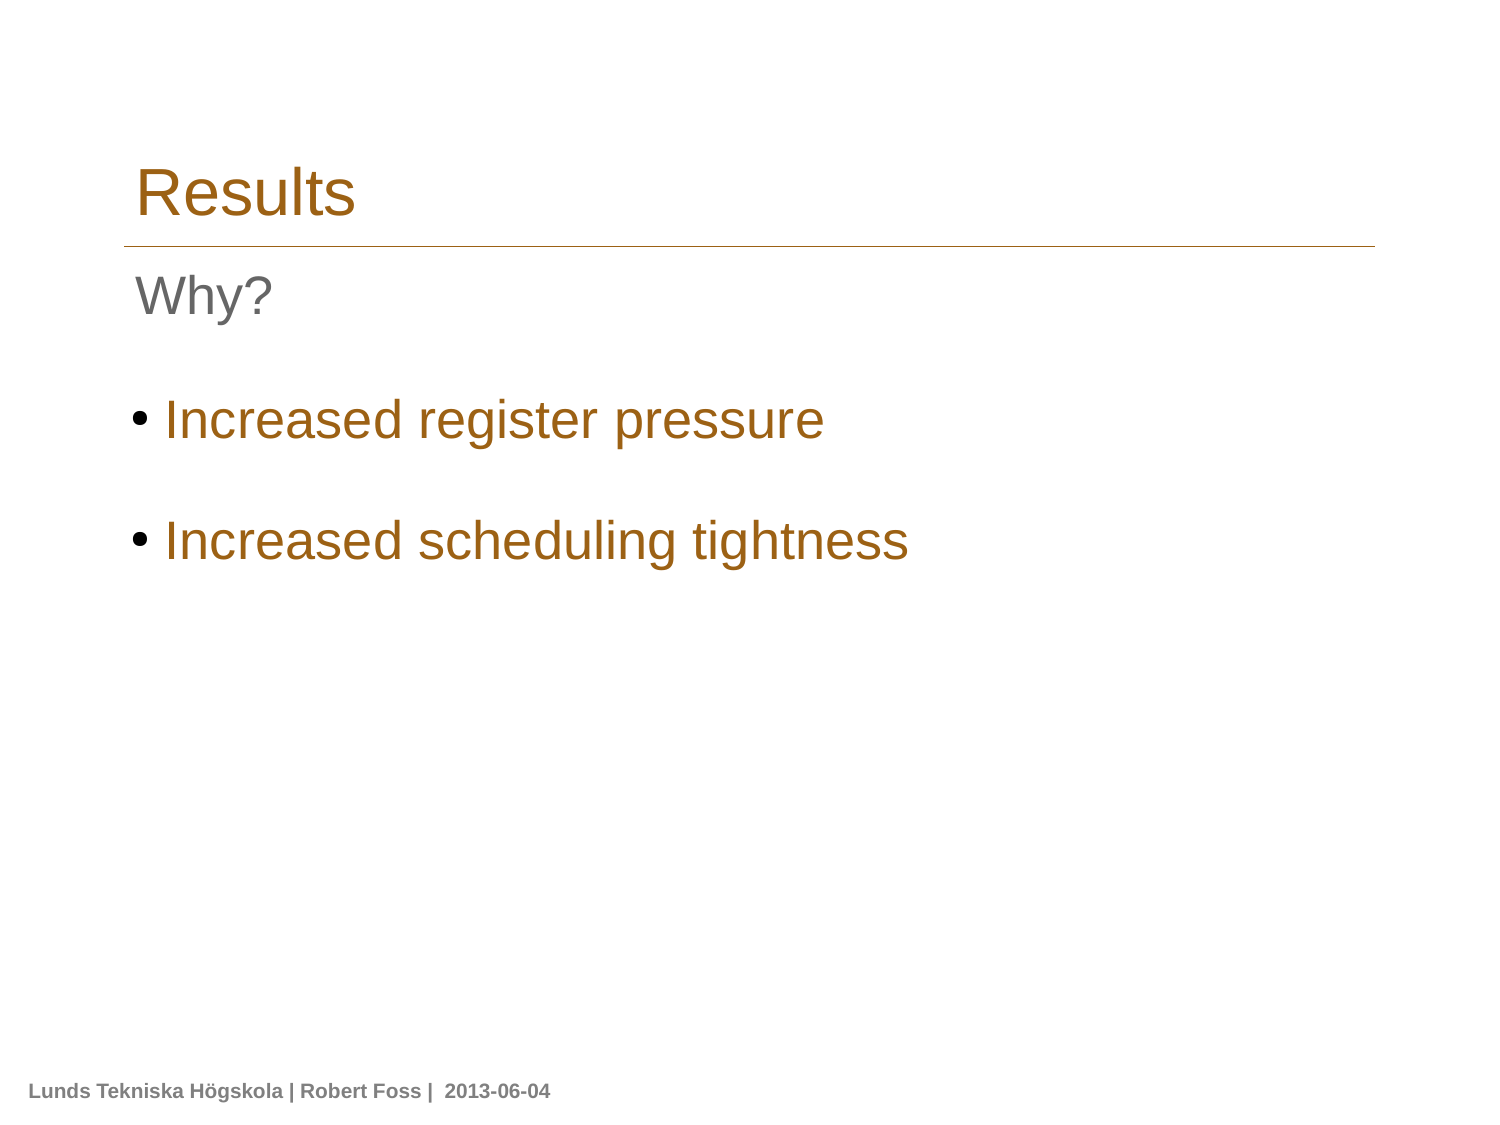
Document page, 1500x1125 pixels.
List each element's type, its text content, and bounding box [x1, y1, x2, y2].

title Results [120, 120, 1500, 258]
text_box Increased register pressure Increased scheduling tightness [130, 328, 1240, 1049]
title Why? [120, 239, 1035, 346]
